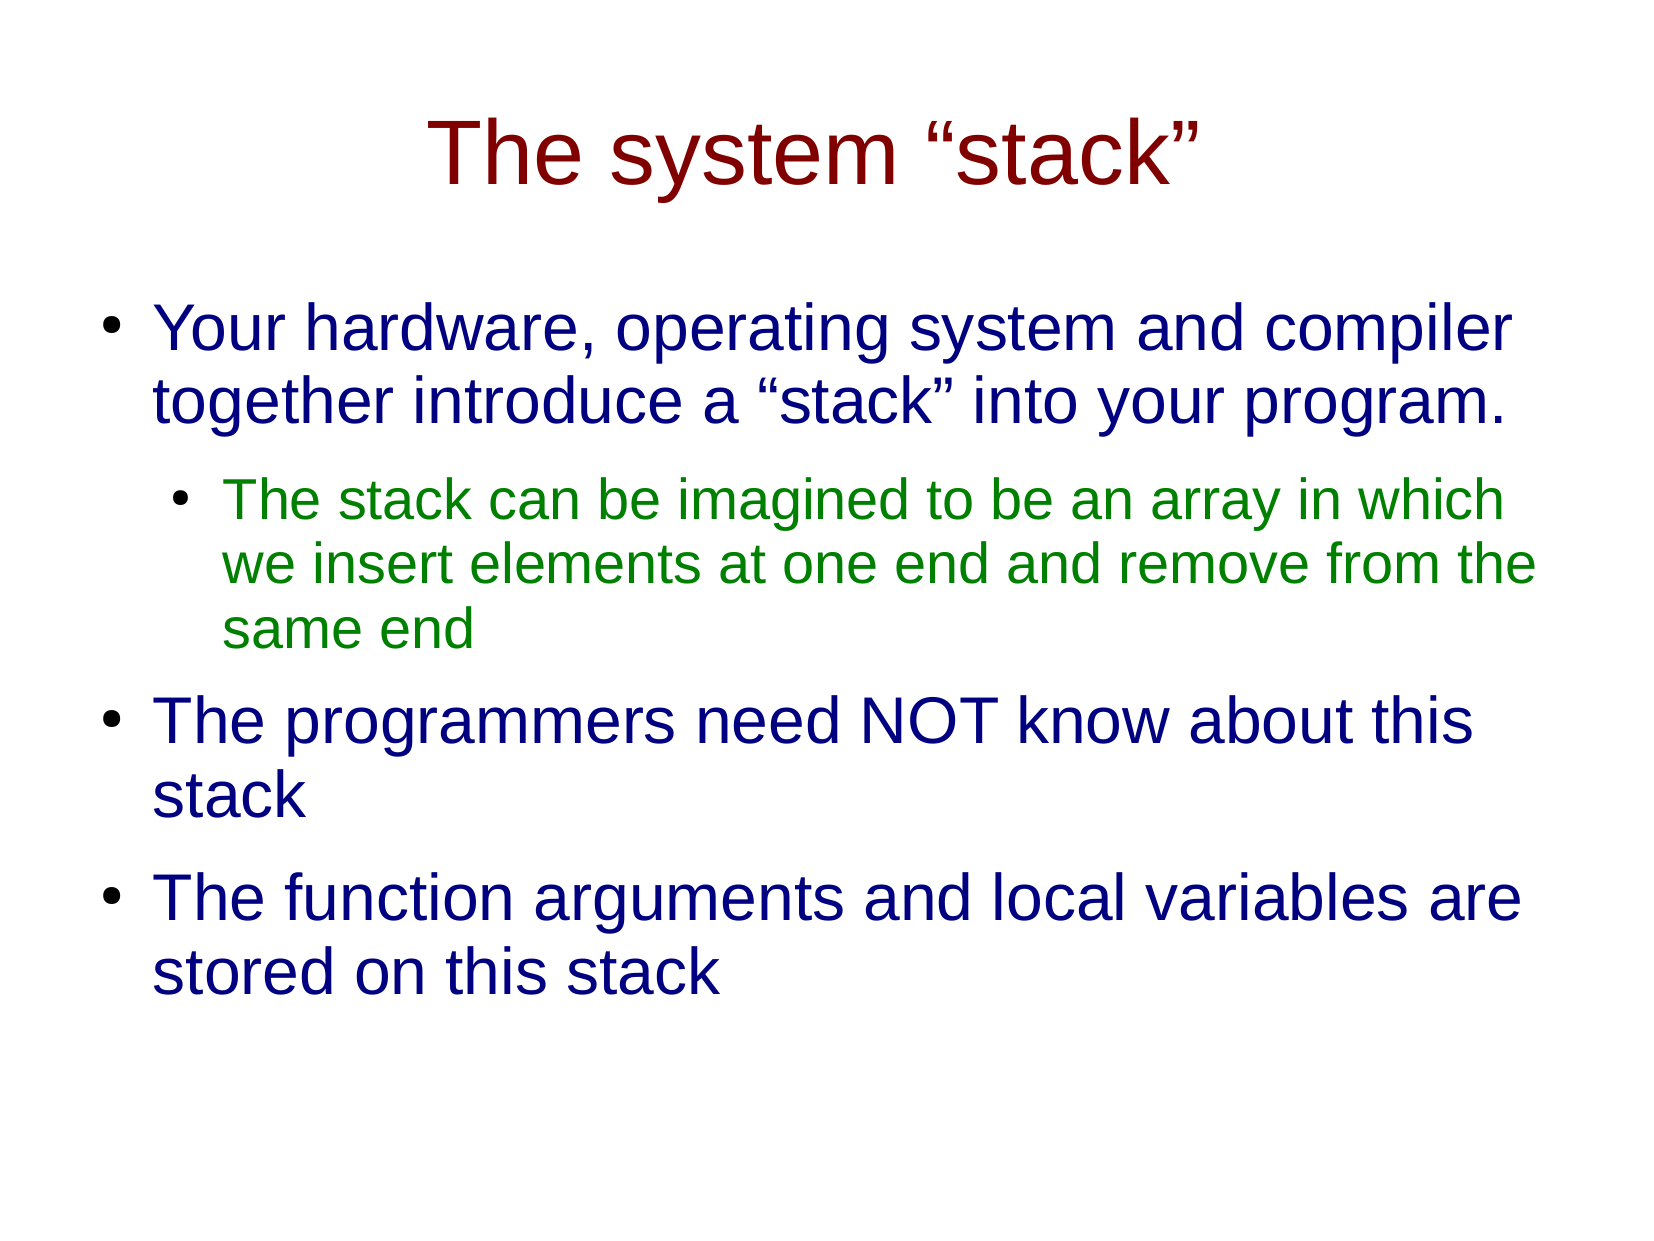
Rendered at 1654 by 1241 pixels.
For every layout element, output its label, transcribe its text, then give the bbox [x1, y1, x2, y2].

title The system “stack” [82, 49, 1571, 257]
list Your hardware, operating system and compiler together introduce a “stack” into your program. The stack can be imagined to be an array in which we insert elements at one end and remove from the same end The programmers need NOT know about this stack The function arguments and local variables are stored on this stack [82, 290, 1571, 1010]
